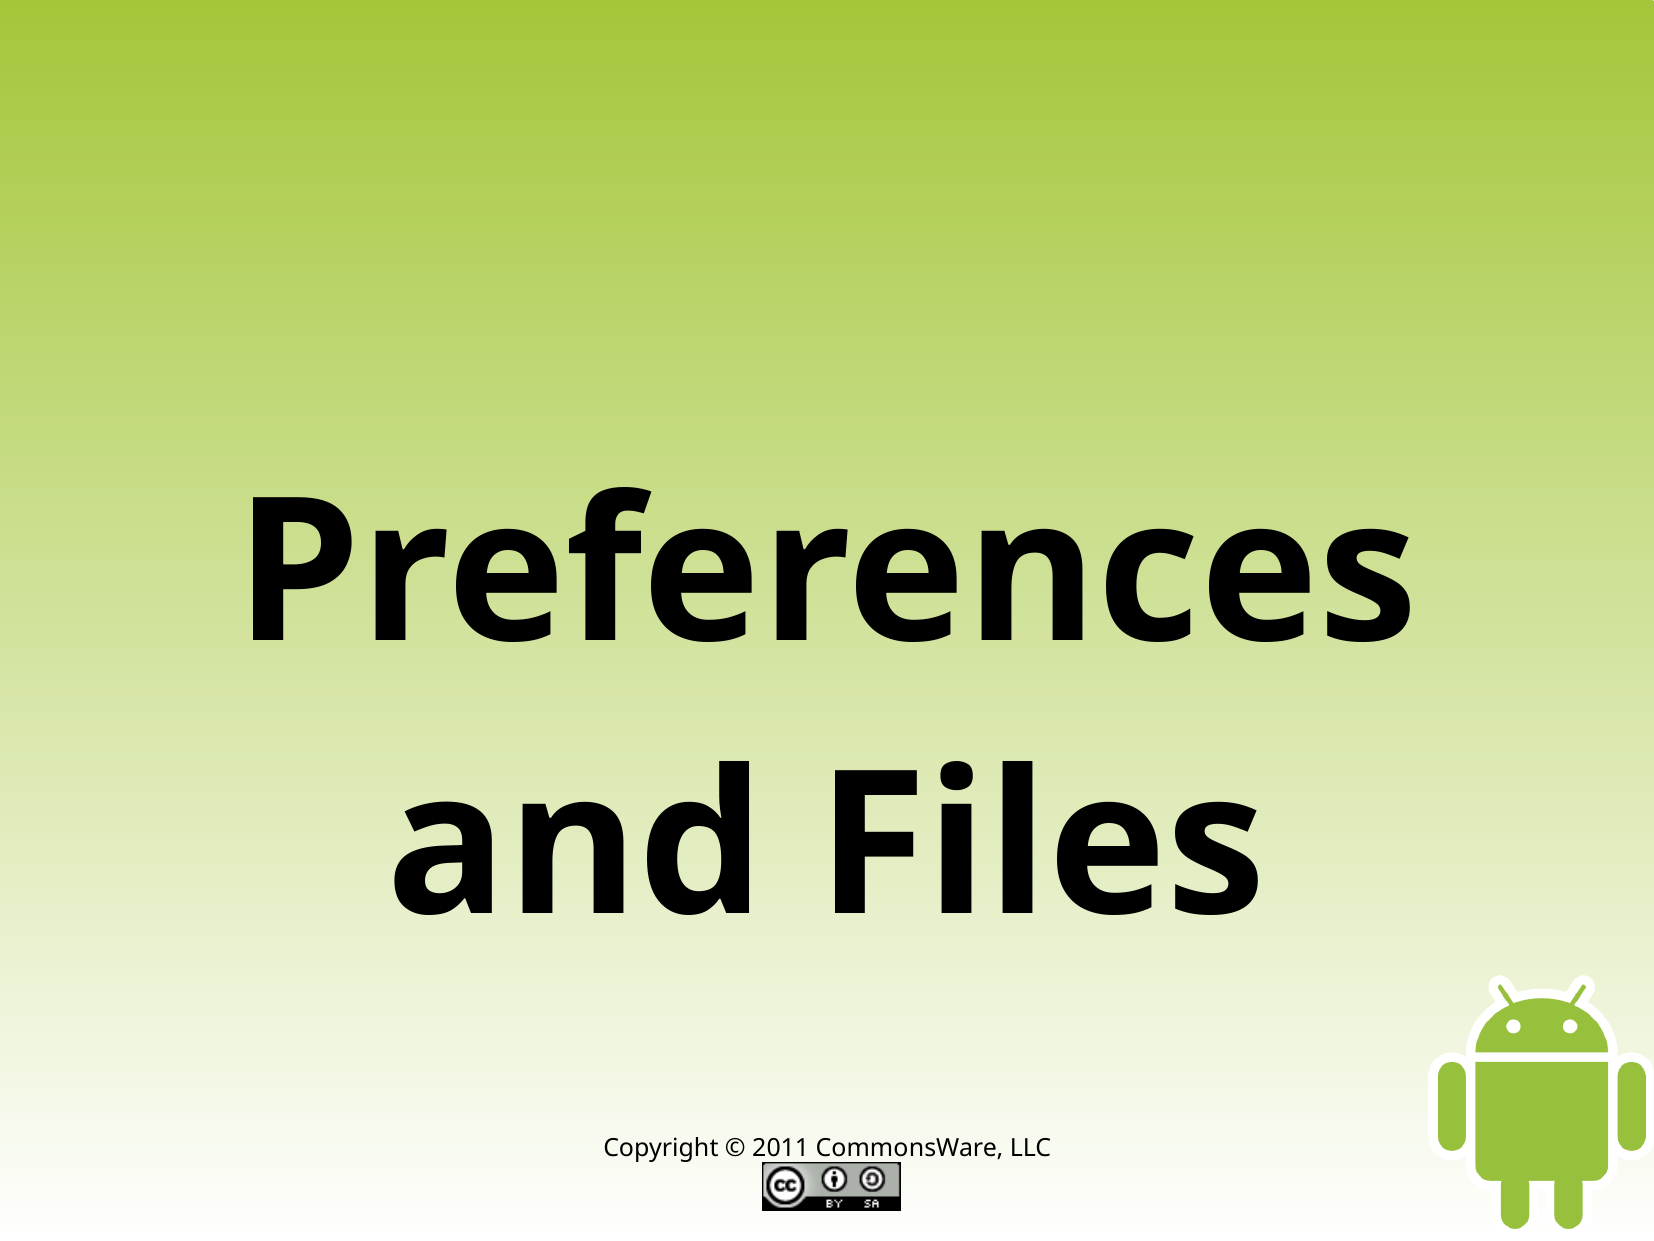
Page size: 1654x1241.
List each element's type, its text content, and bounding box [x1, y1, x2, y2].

subtitle Preferences and Files [82, 290, 1571, 1109]
picture [762, 1162, 901, 1211]
picture [1428, 975, 1654, 1238]
